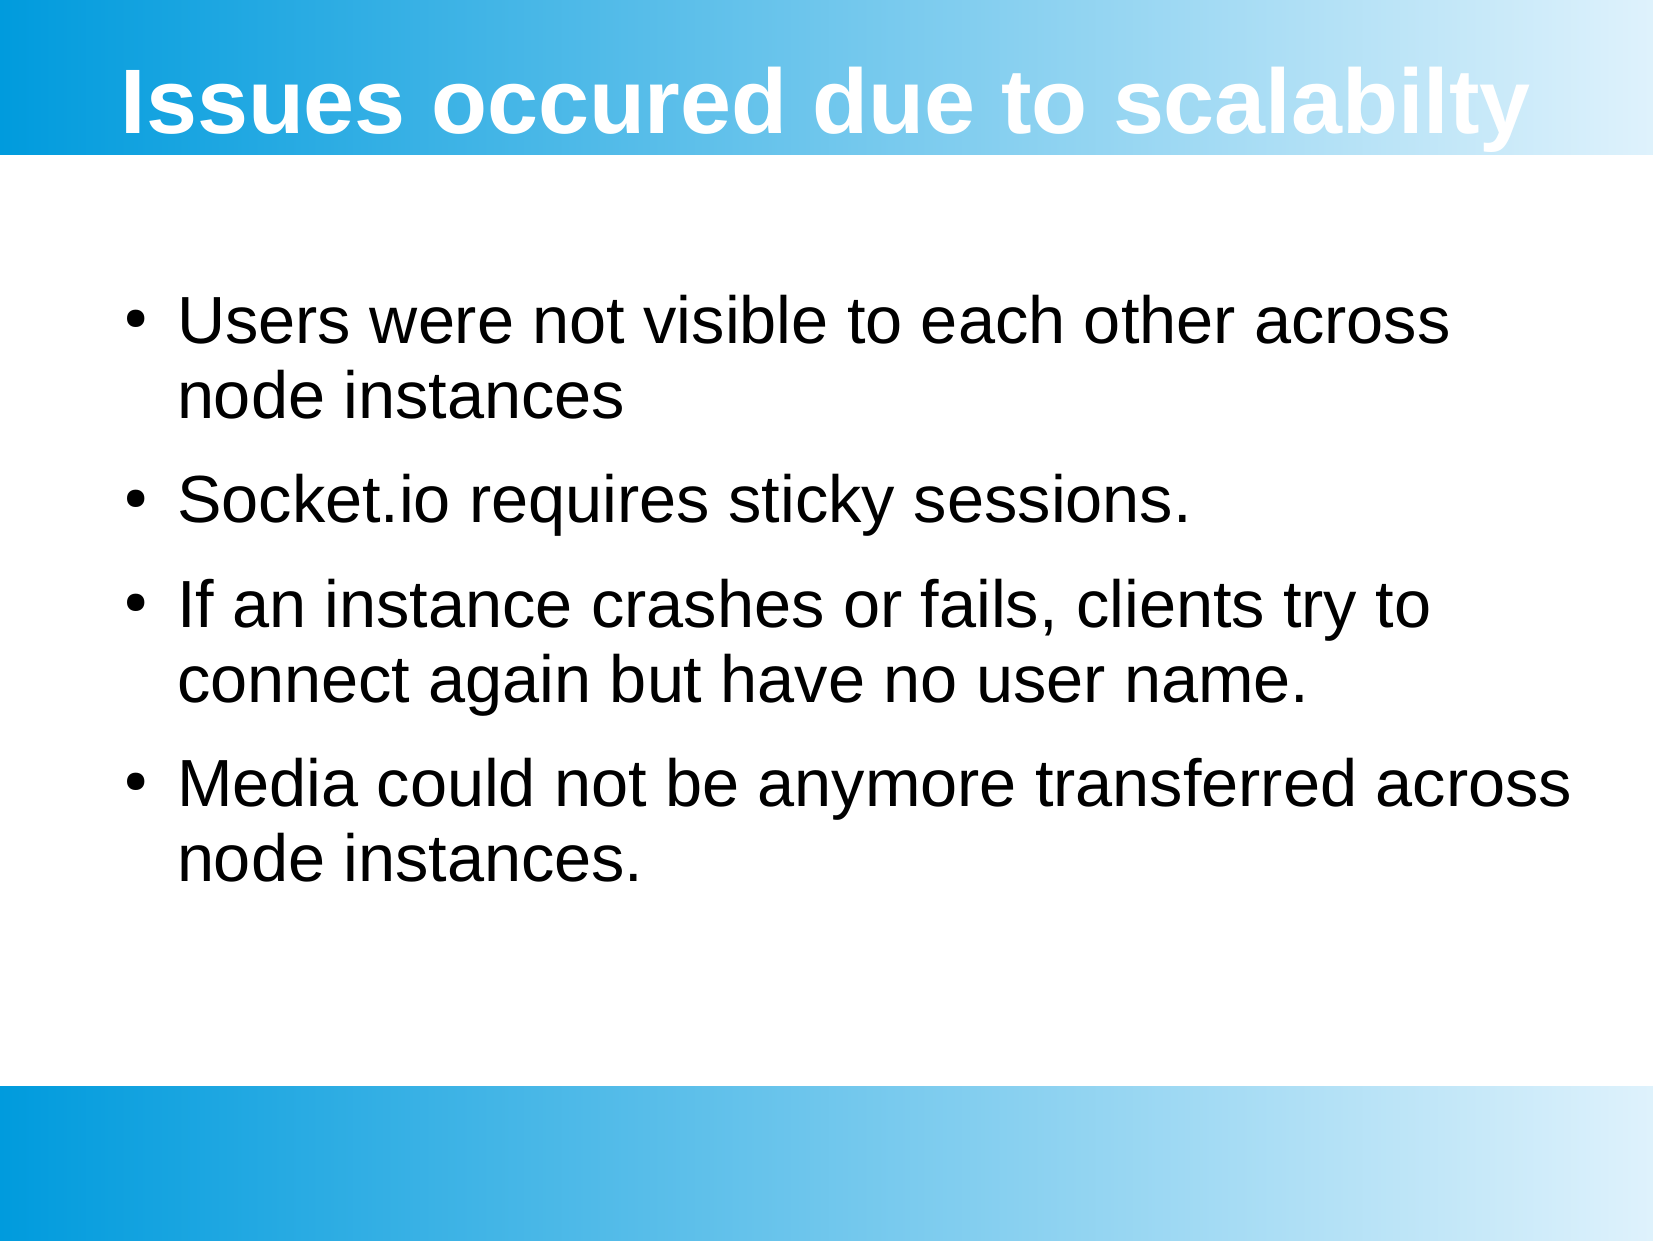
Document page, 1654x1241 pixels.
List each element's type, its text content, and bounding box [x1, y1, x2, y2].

title Issues occured due to scalabilty [82, 49, 1571, 155]
list Users were not visible to each other across node instances Socket.io requires sticky sessions. If an instance crashes or fails, clients try to connect again but have no user name. Media could not be anymore transferred across node instances. [106, 283, 1595, 1003]
